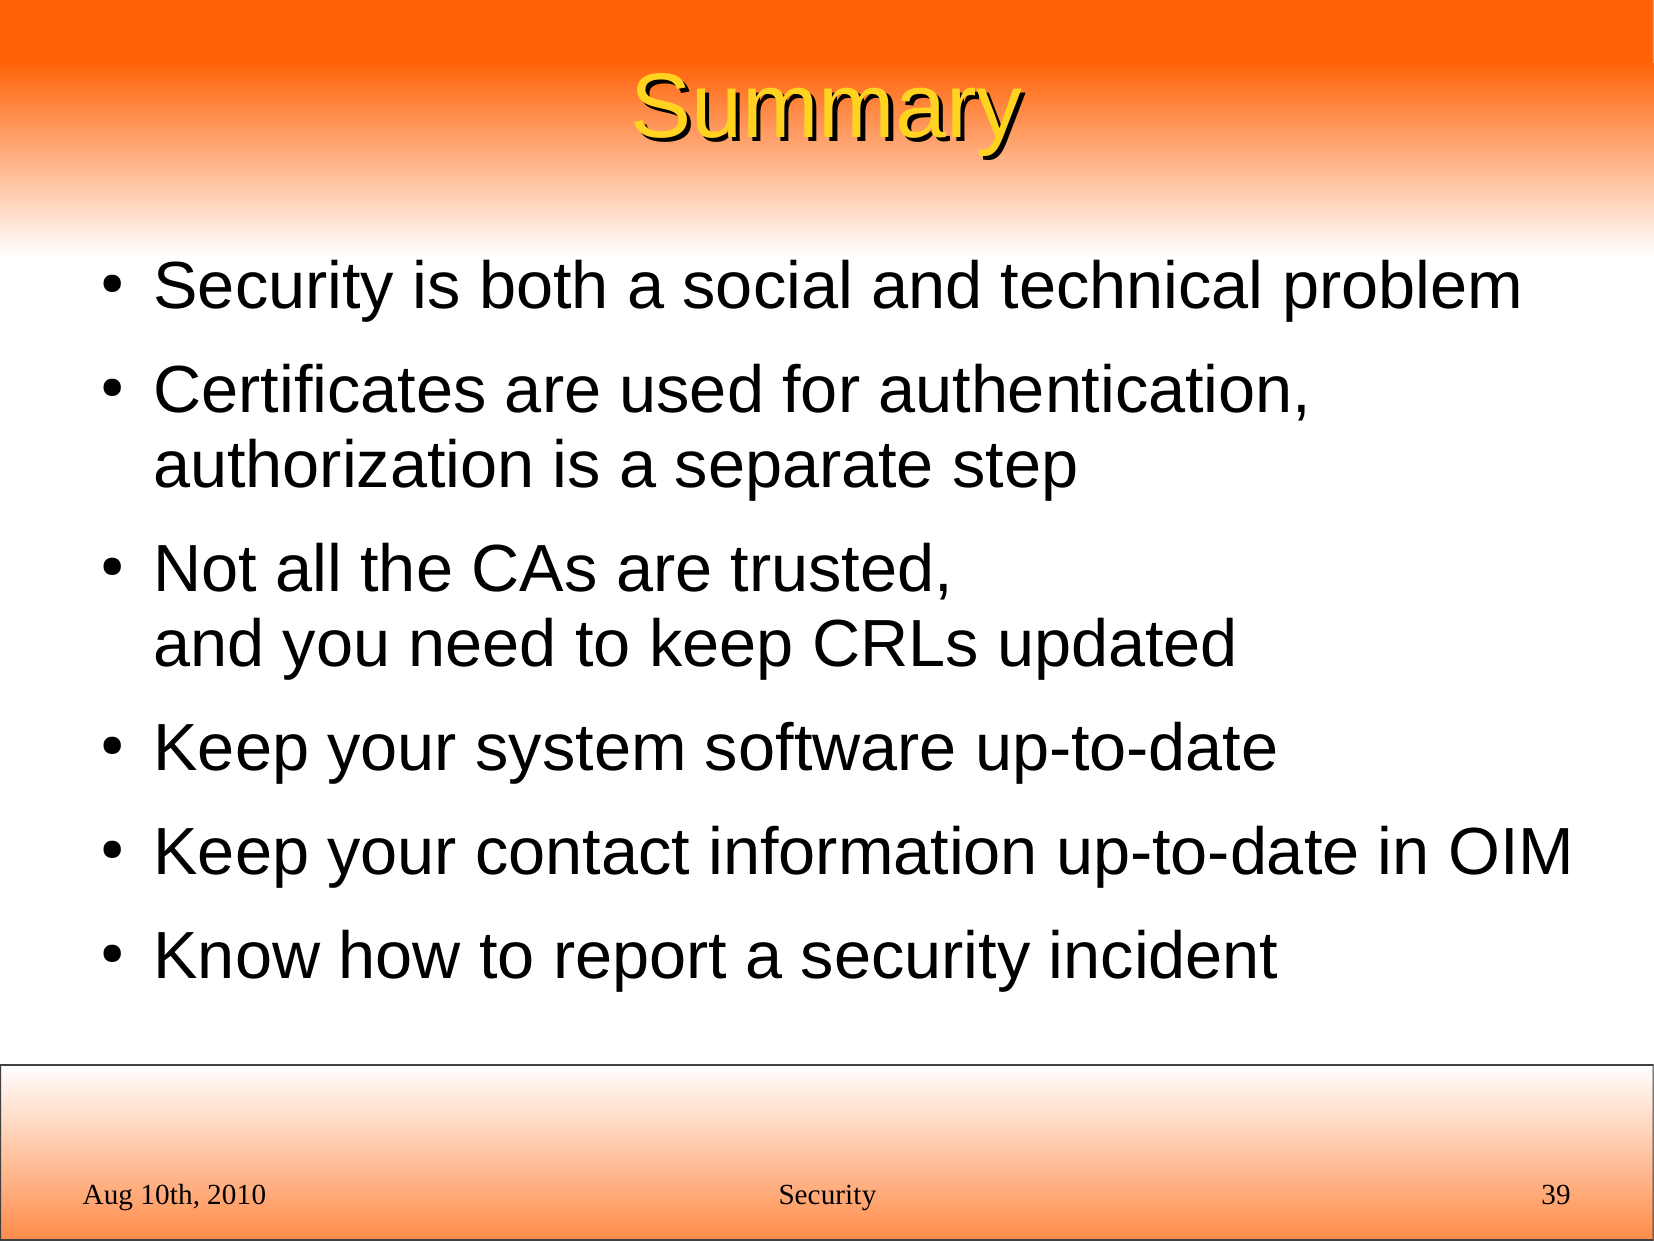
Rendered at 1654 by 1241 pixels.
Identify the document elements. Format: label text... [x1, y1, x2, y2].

list Security is both a social and technical problem Certificates are used for authentication, authorization is a separate step Not all the CAs are trusted, and you need to keep CRLs updated Keep your system software up-to-date Keep your contact information up-to-date in OIM Know how to report a security incident [82, 247, 1599, 1109]
title Summary [82, 2, 1571, 210]
